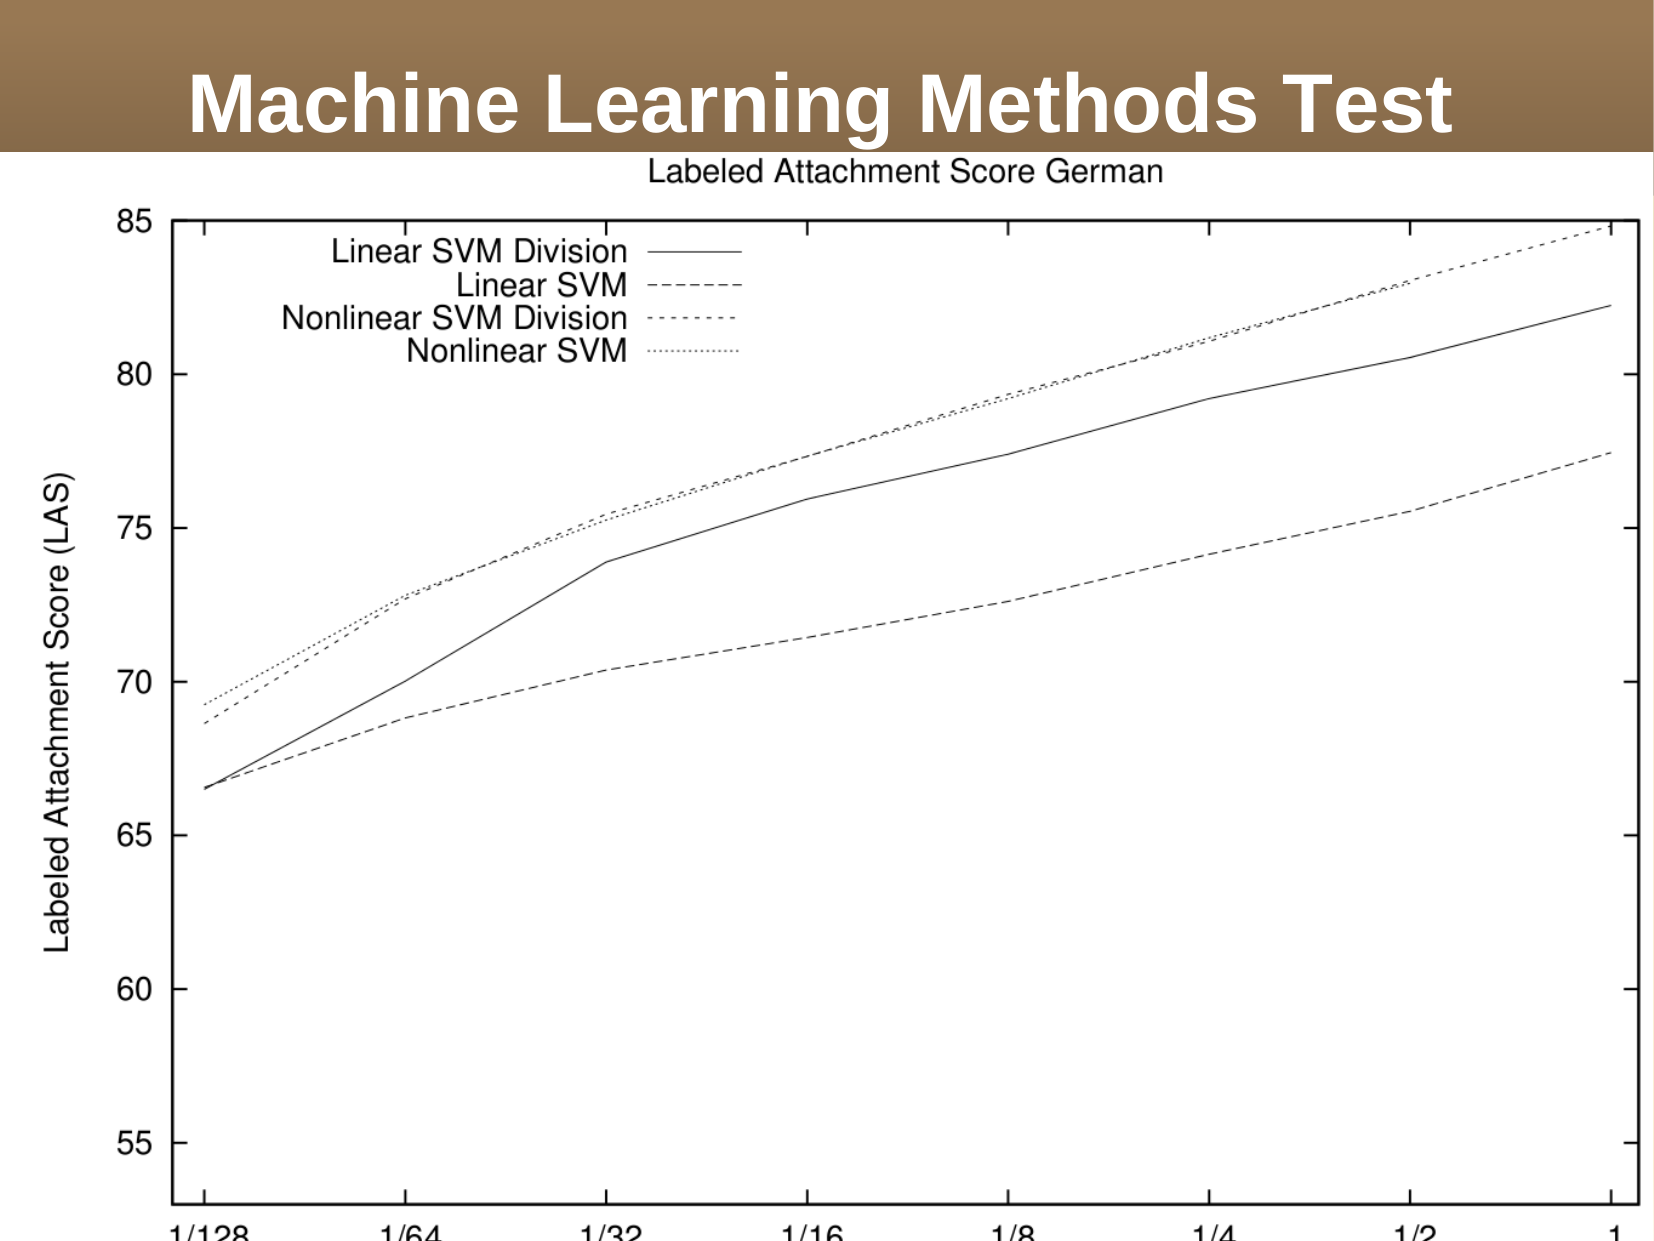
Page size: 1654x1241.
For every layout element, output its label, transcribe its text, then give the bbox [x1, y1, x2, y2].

picture [0, 0, 1654, 1241]
title Machine Learning Methods Test [76, 7, 1565, 152]
